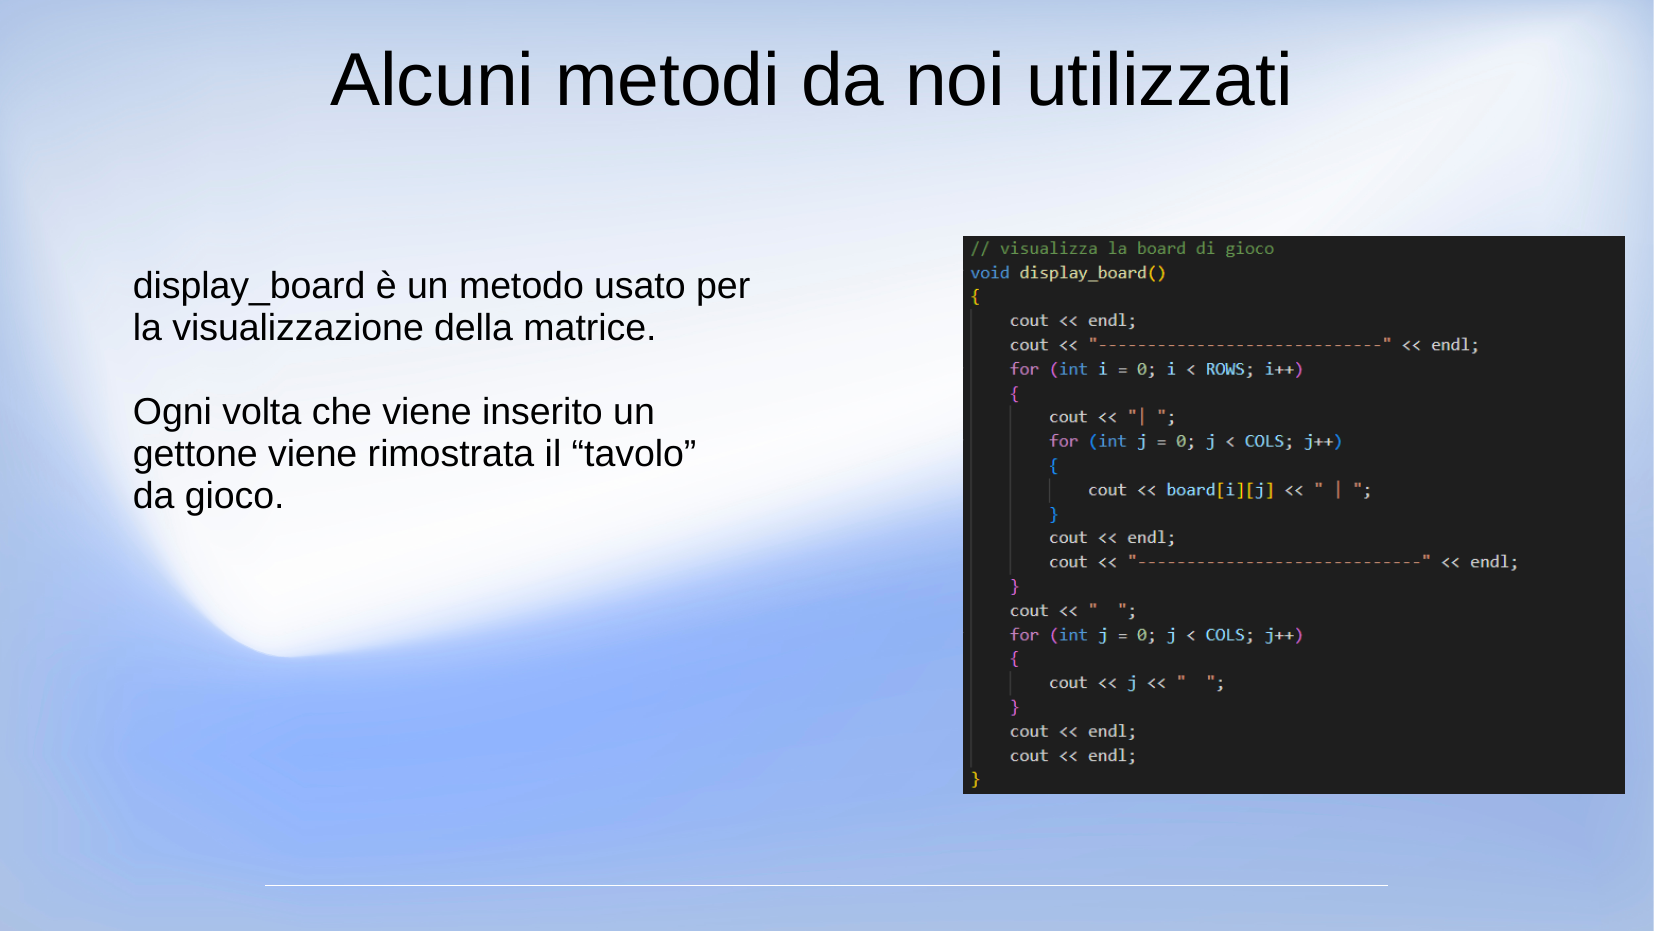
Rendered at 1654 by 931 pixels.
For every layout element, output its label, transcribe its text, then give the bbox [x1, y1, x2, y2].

picture [0, 0, 1654, 931]
text_box Alcuni metodi da noi utilizzati [236, 29, 1388, 227]
text_box display_board è un metodo usato per la visualizzazione della matrice. Ogni volta che viene inserito un gettone viene rimostrata il “tavolo” da gioco. [118, 256, 768, 776]
